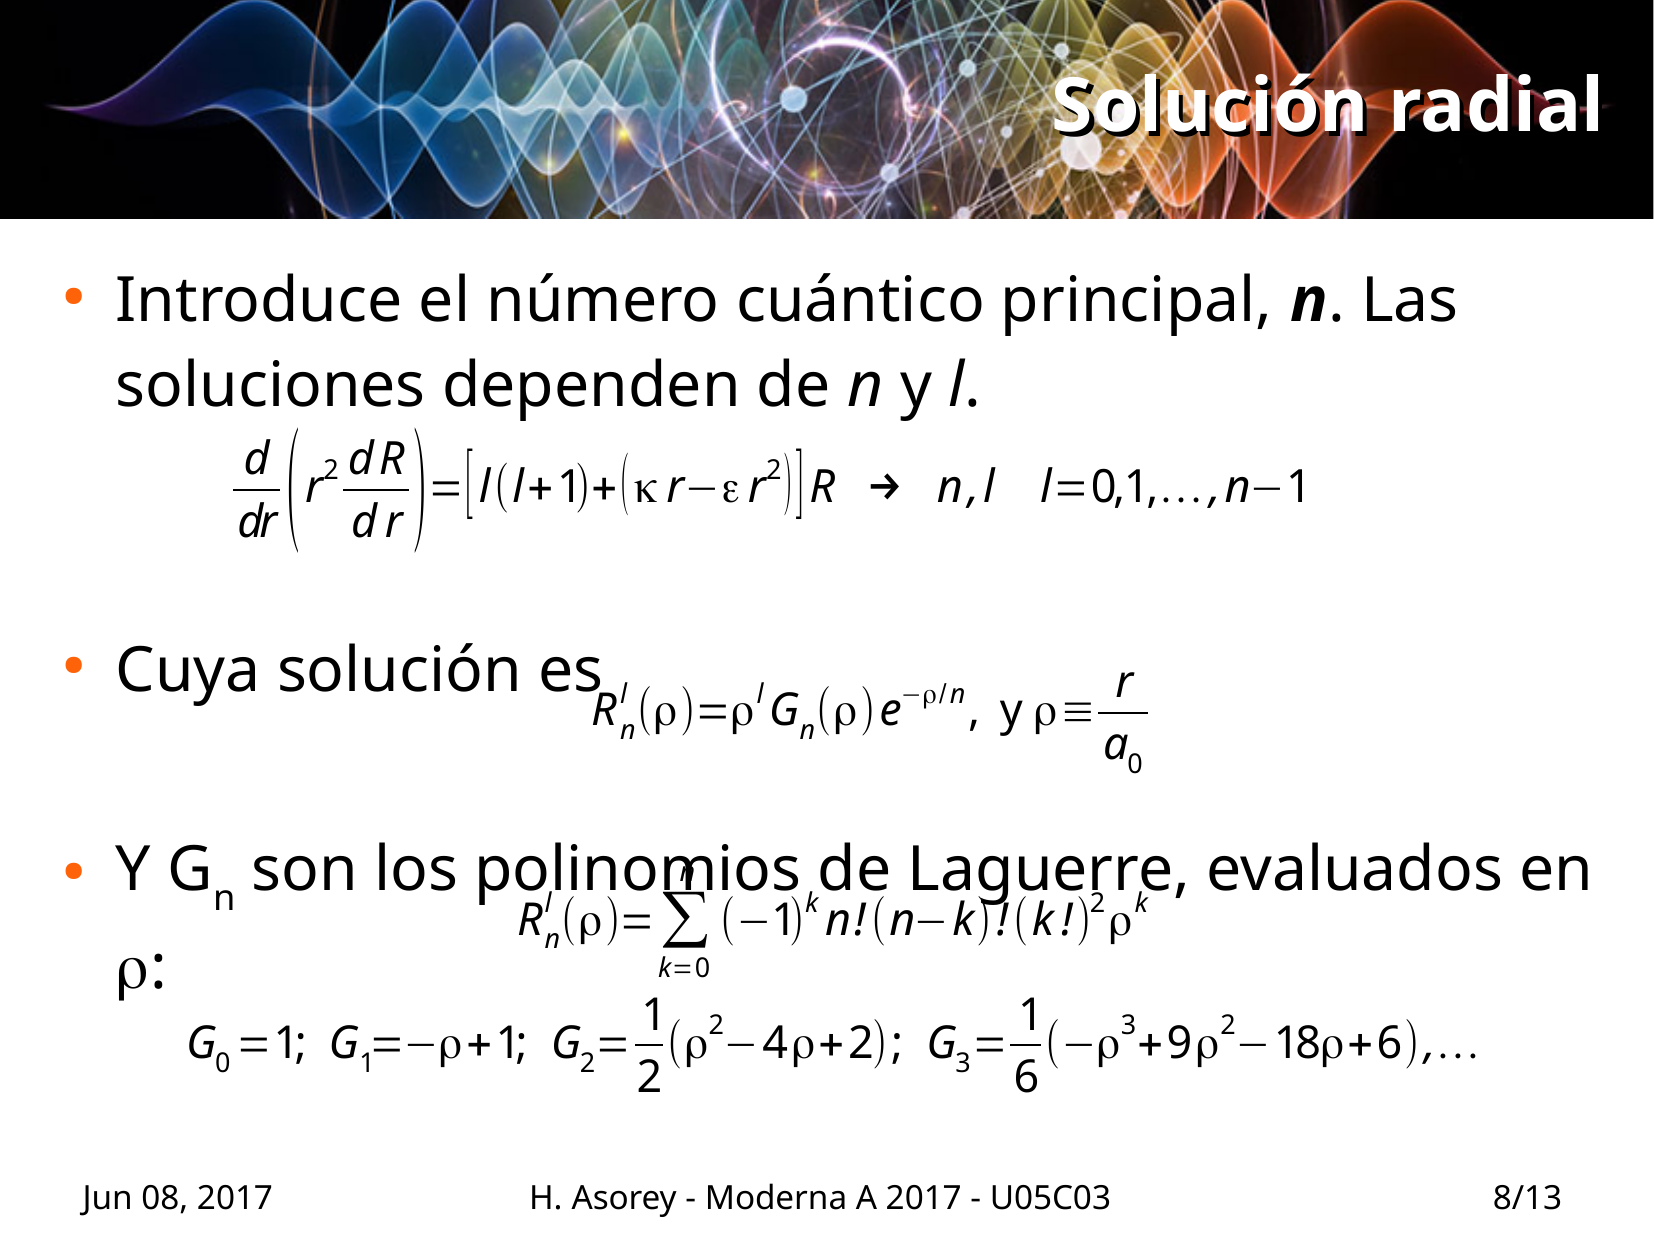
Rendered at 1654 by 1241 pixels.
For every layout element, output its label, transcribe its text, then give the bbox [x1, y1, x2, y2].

chart [225, 424, 1309, 556]
title Solución radial [45, 15, 1606, 191]
picture [0, 0, 1654, 219]
chart [180, 855, 1487, 1104]
list Introduce el número cuántico principal, n. Las soluciones dependen de n y l. Cuya solución es Y Gn son los polinomios de Laguerre, evaluados en r: [45, 255, 1606, 1156]
chart [585, 654, 1157, 781]
